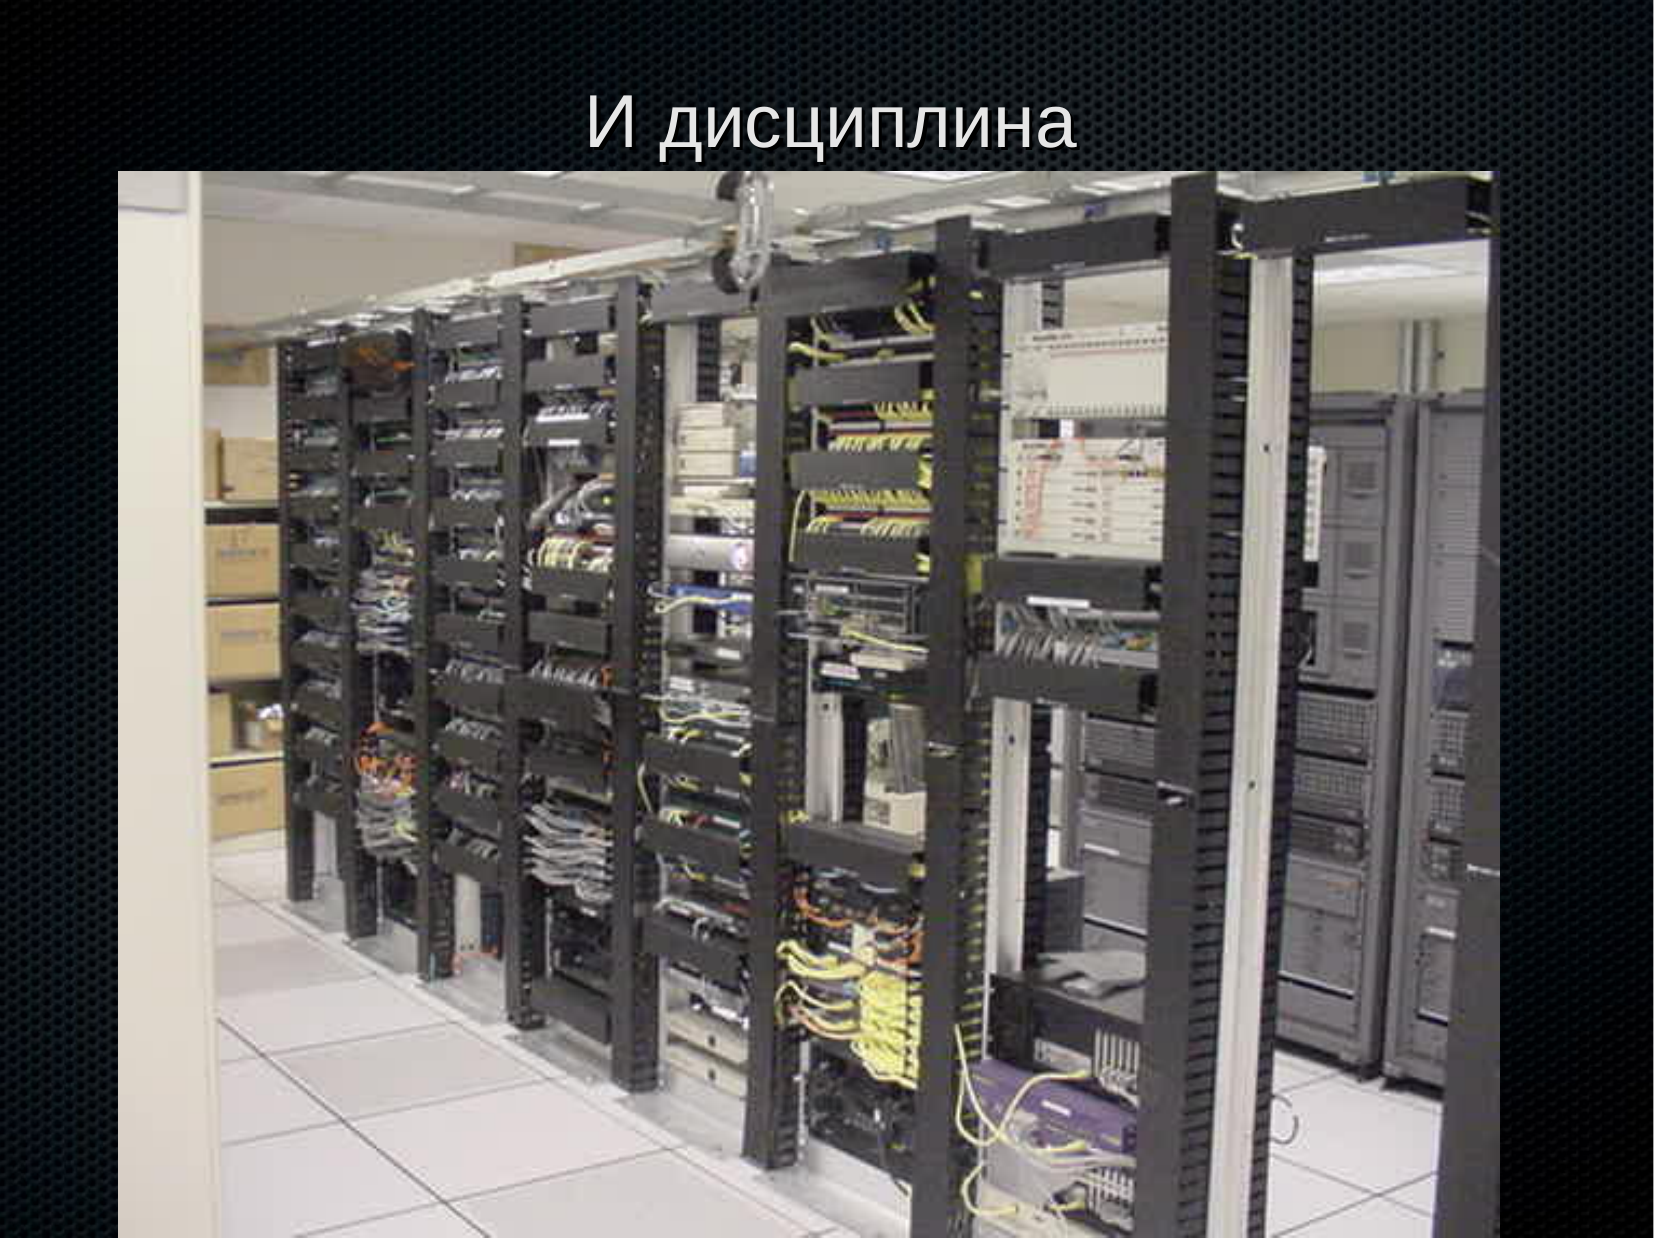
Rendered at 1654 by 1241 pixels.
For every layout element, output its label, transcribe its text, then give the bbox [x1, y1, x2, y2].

title И дисциплина [86, 25, 1576, 218]
picture [0, 0, 1654, 1238]
